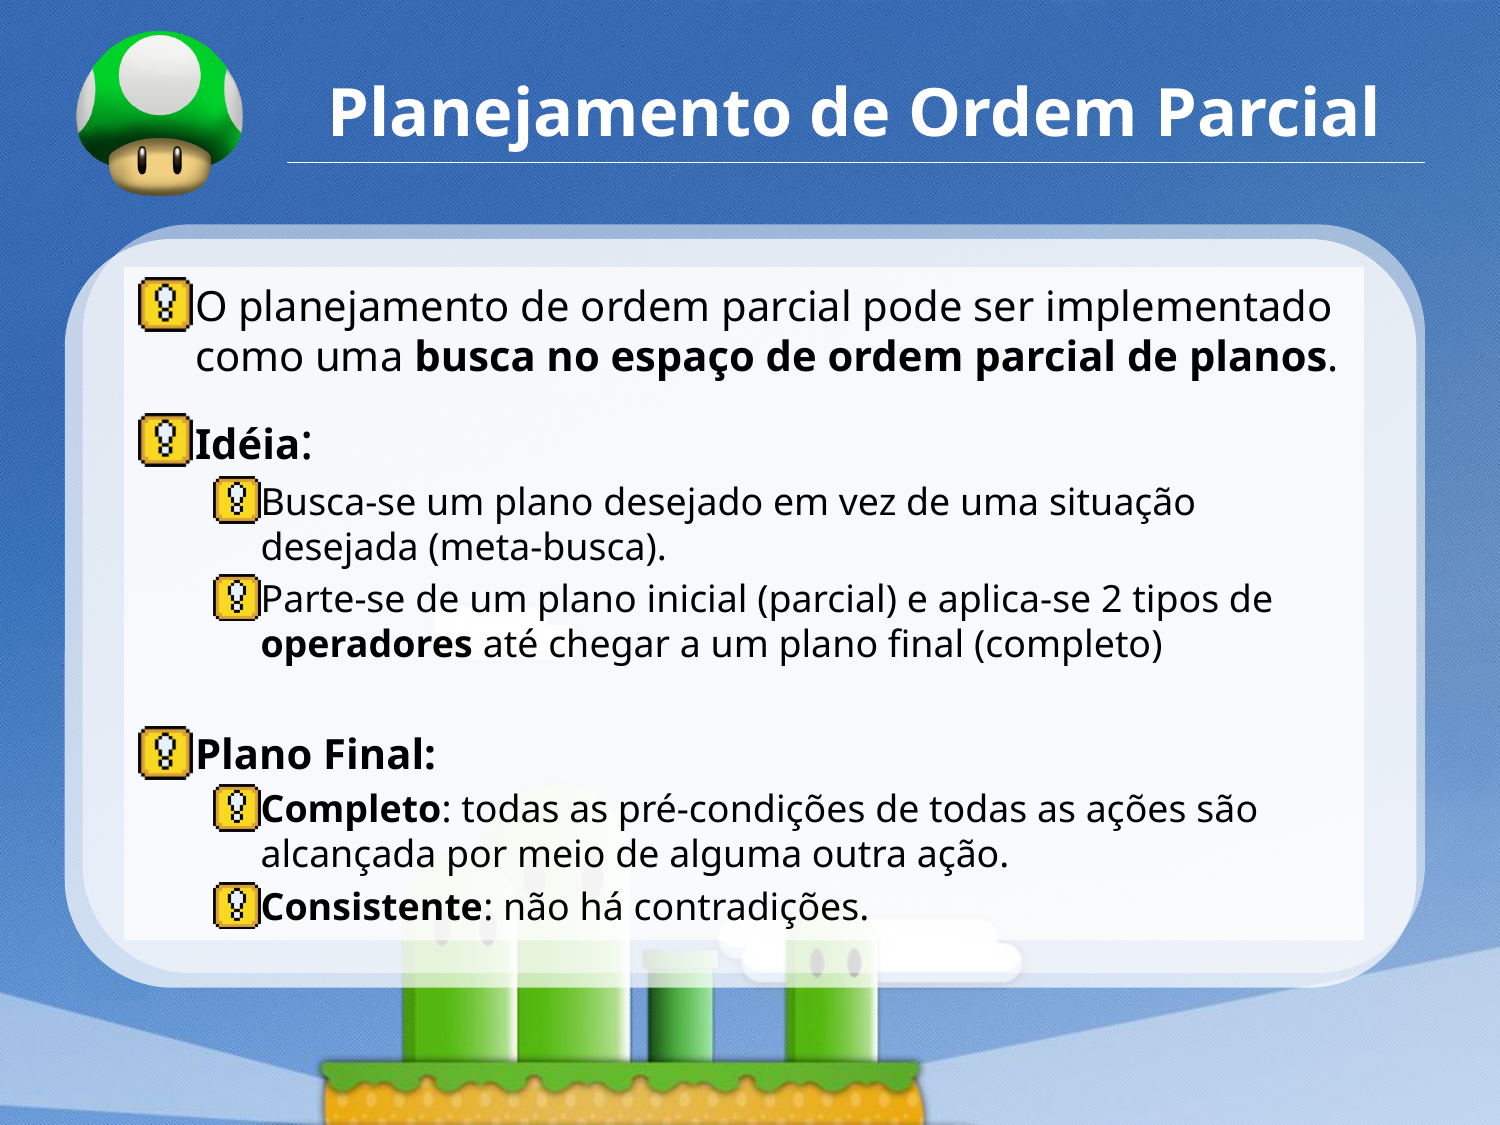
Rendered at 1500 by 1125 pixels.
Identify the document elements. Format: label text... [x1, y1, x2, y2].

picture [0, 0, 1500, 1125]
title Planejamento de Ordem Parcial [312, 37, 1425, 183]
list O planejamento de ordem parcial pode ser implementado como uma busca no espaço de ordem parcial de planos. Idéia: Busca-se um plano desejado em vez de uma situação desejada (meta-busca). Parte-se de um plano inicial (parcial) e aplica-se 2 tipos de operadores até chegar a um plano final (completo) Plano Final: Completo: todas as pré-condições de todas as ações são alcançada por meio de alguma outra ação. Consistente: não há contradições. [123, 267, 1365, 941]
